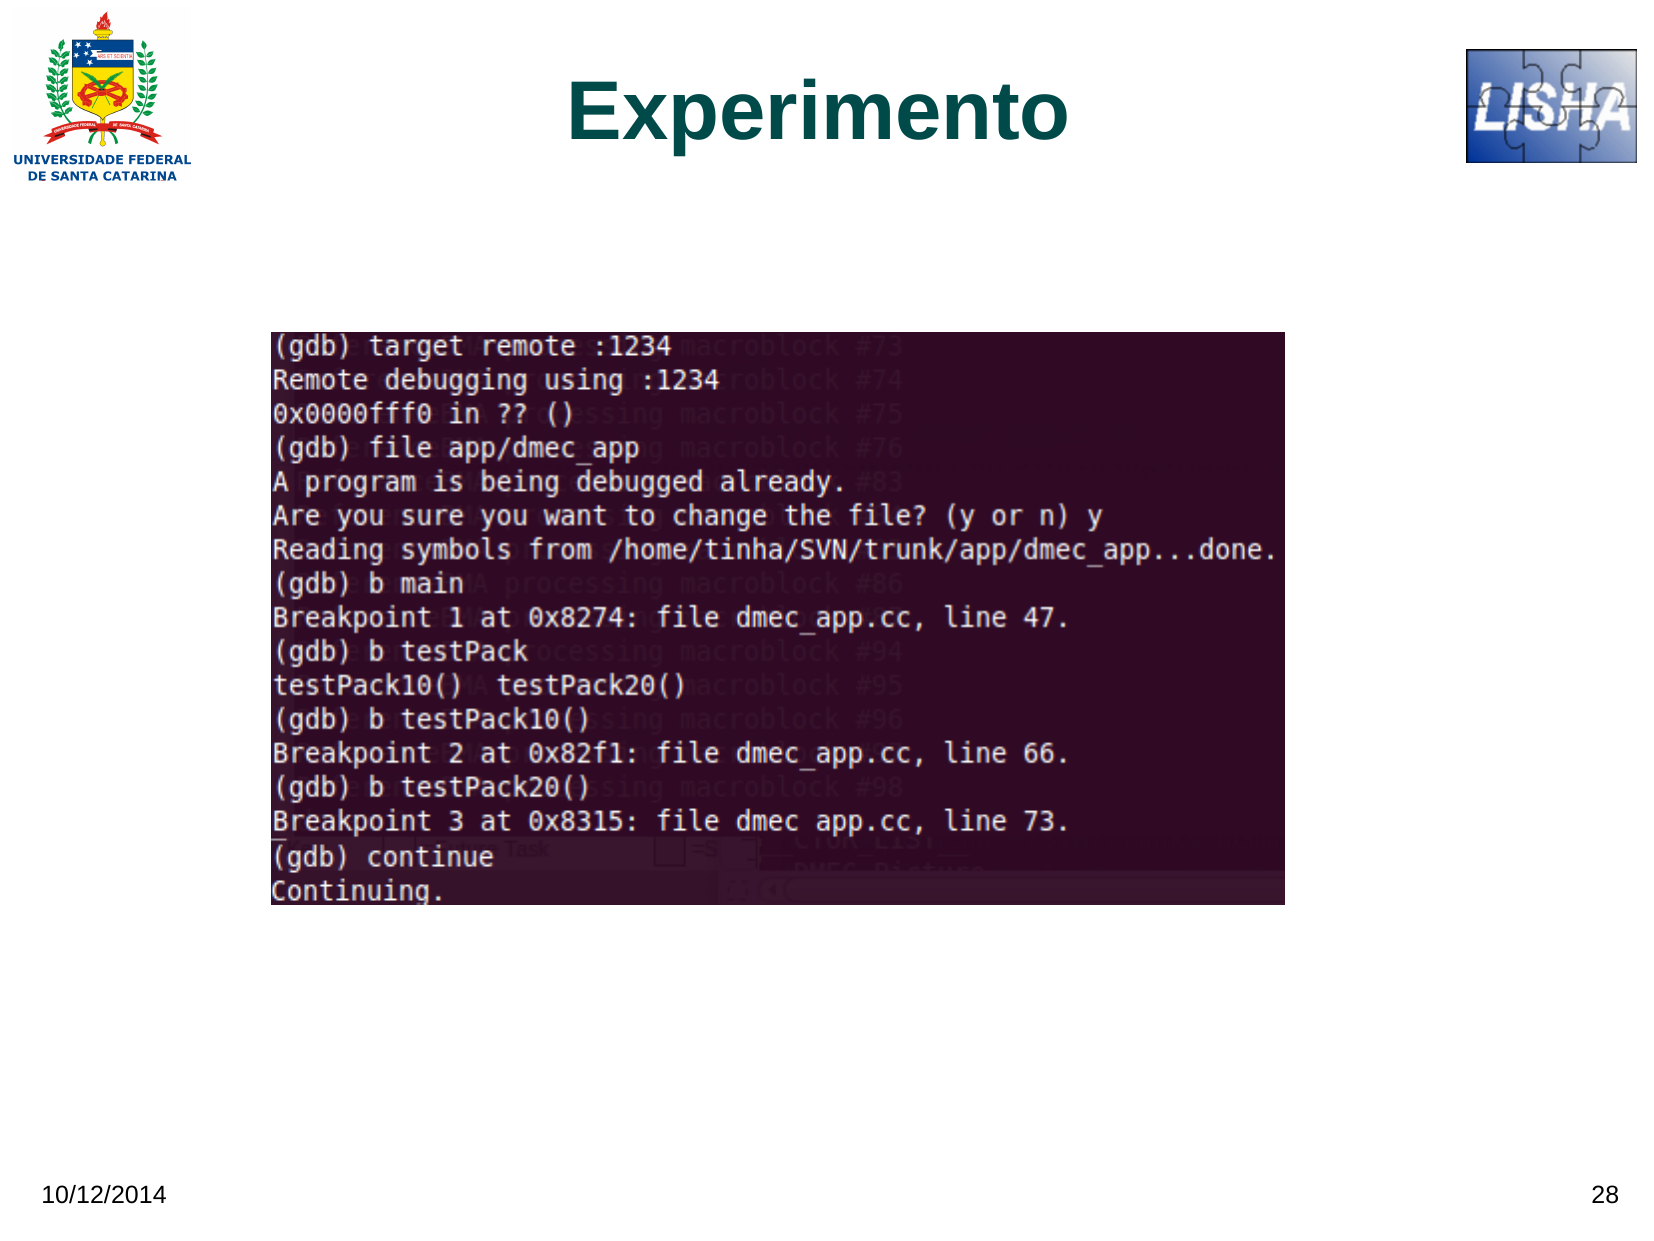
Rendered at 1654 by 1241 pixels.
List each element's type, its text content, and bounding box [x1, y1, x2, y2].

picture [13, 6, 191, 181]
picture [1466, 49, 1637, 163]
title Experimento [212, 61, 1426, 174]
picture [271, 332, 1285, 905]
